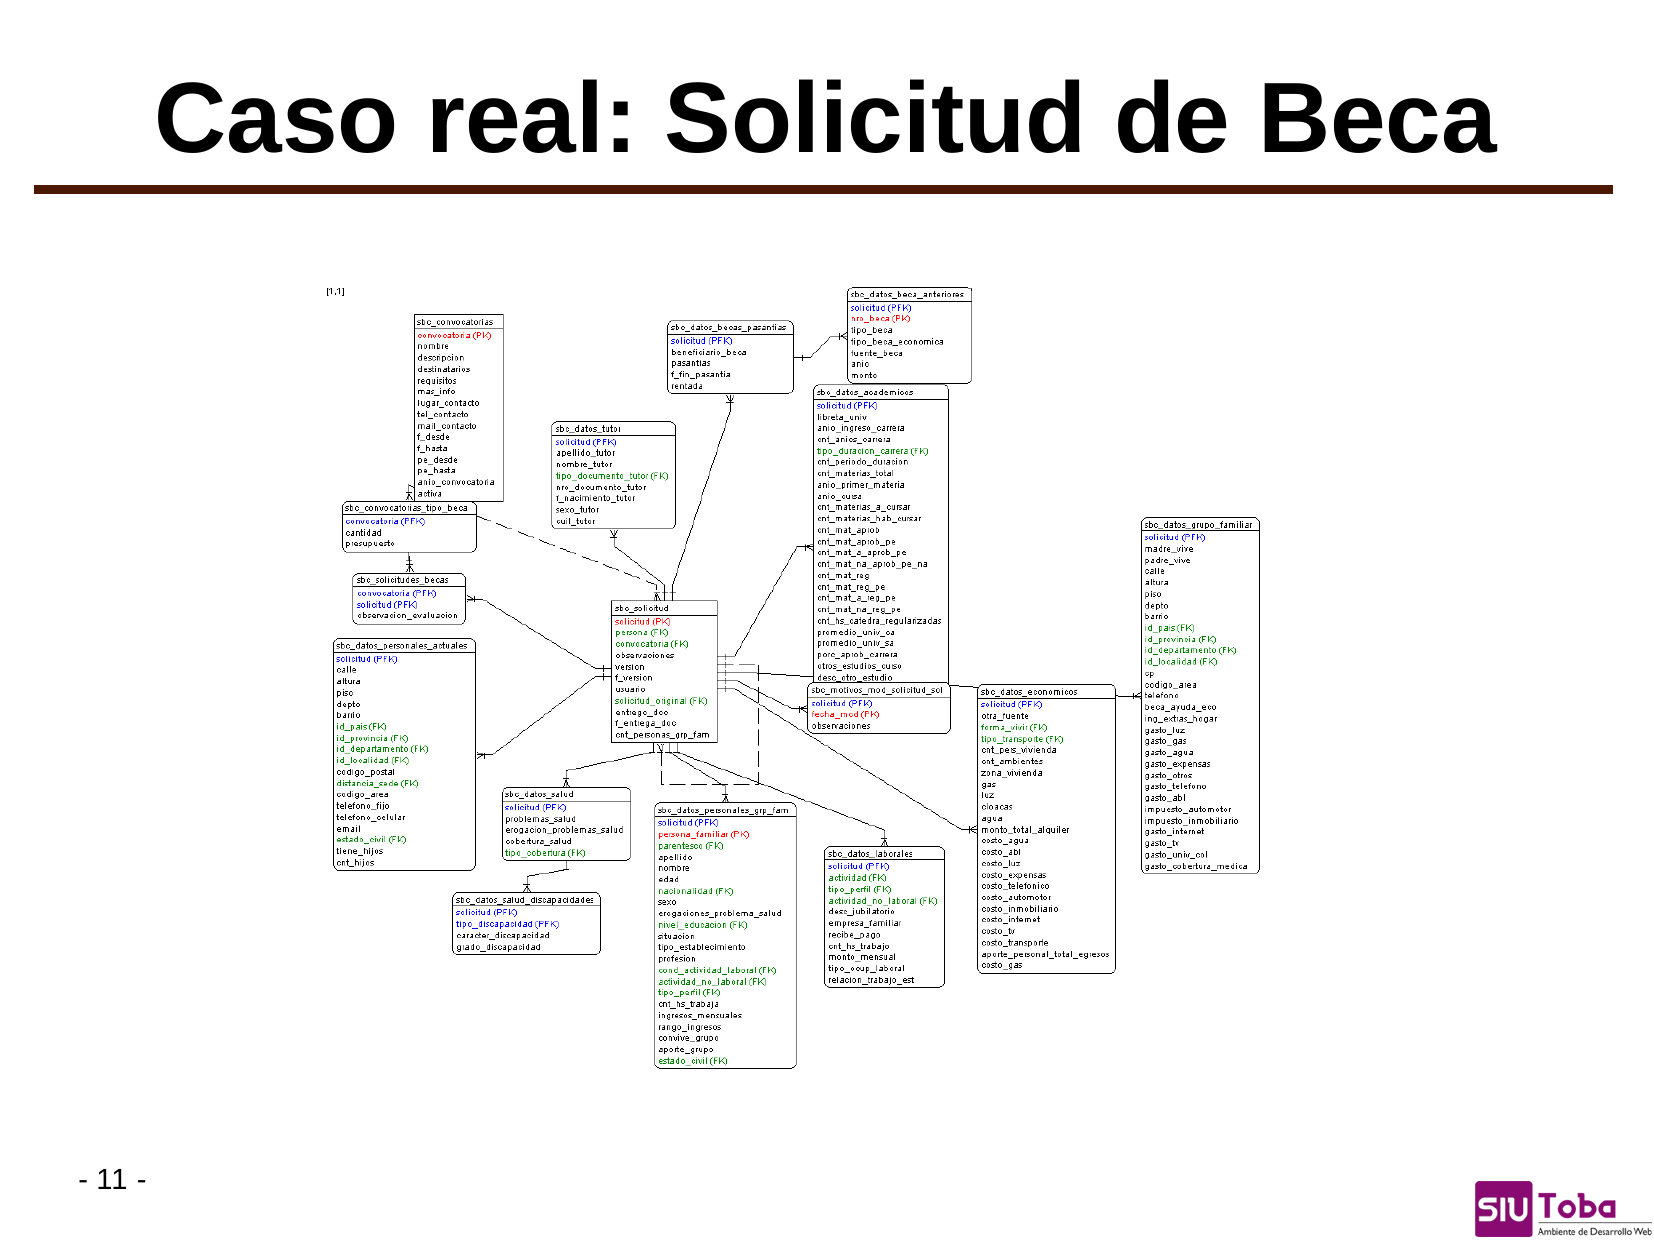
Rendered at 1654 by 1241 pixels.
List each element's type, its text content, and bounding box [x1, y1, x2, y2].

picture [321, 280, 1360, 1106]
picture [1475, 1181, 1652, 1237]
title Caso real: Solicitud de Beca [58, 47, 1594, 188]
